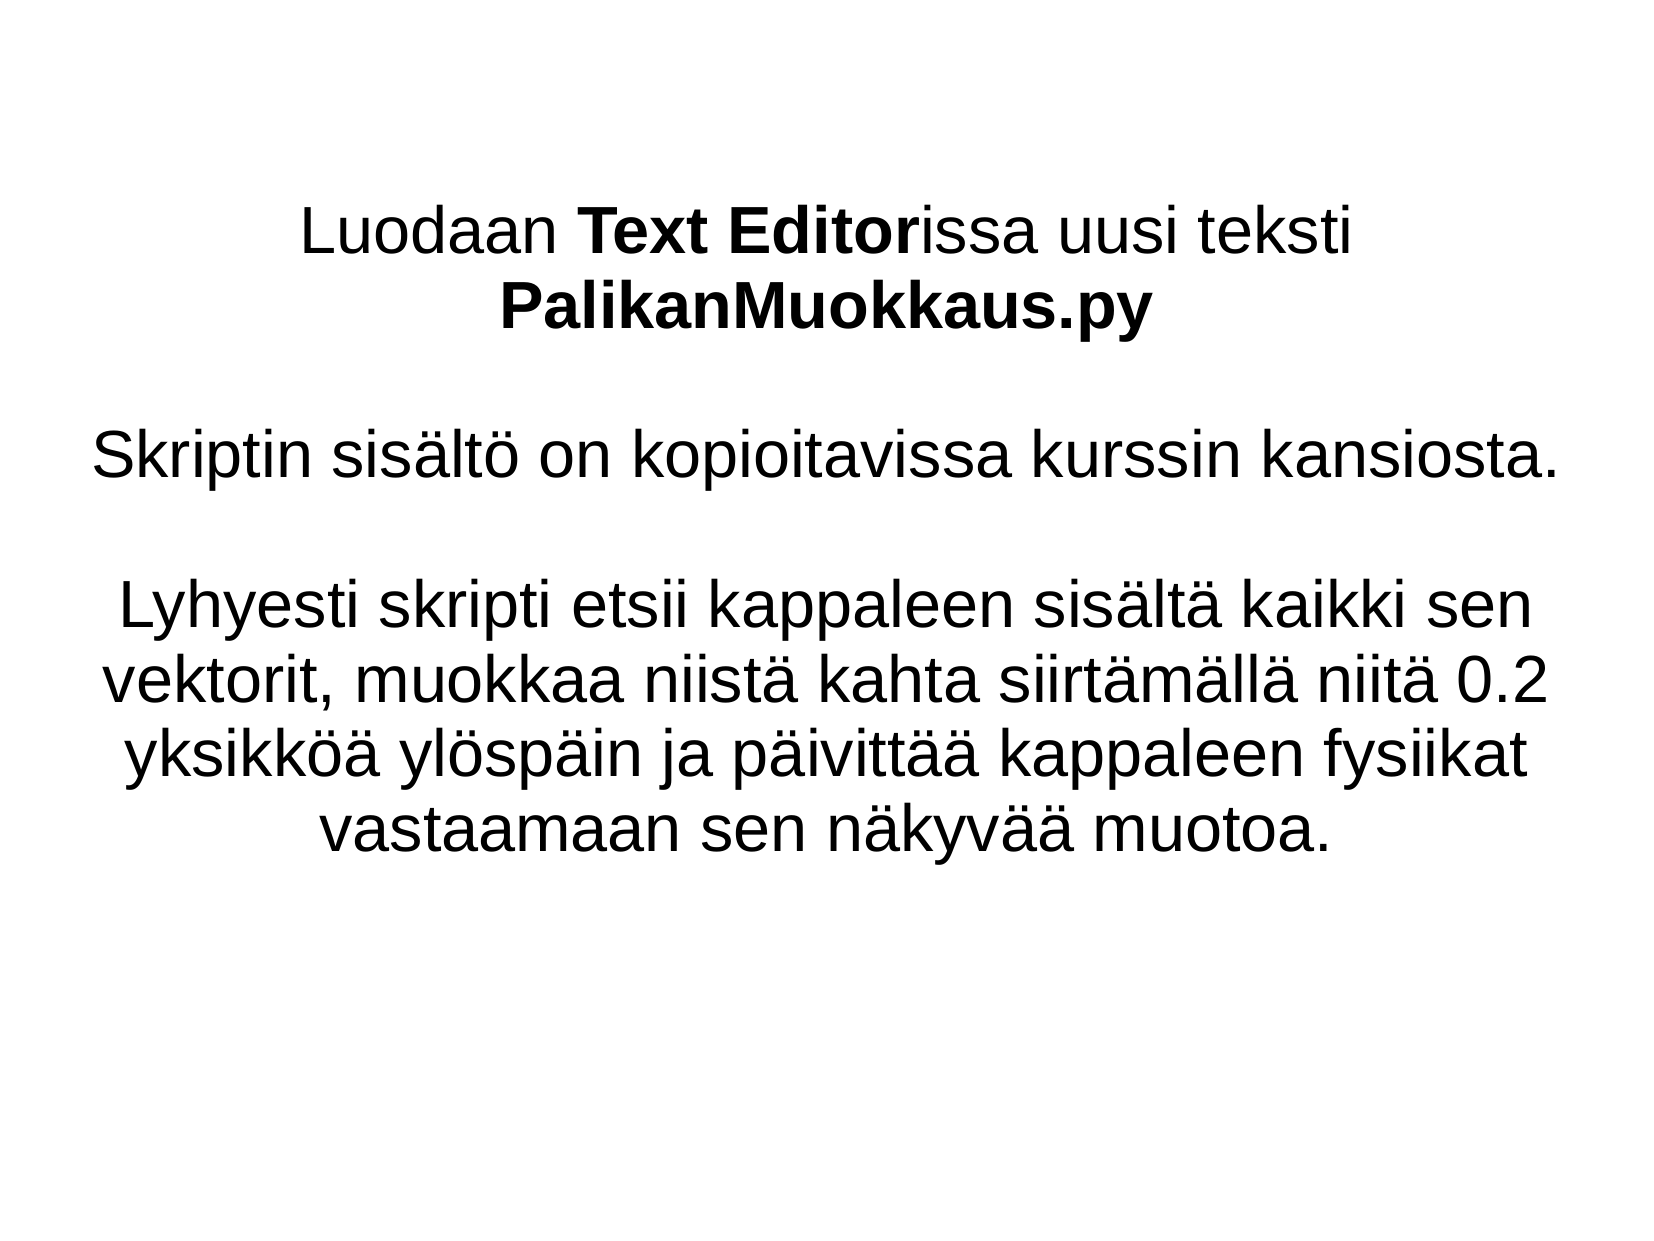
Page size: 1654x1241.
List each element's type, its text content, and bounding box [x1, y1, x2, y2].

subtitle Luodaan Text Editorissa uusi teksti PalikanMuokkaus.py Skriptin sisältö on kopioitavissa kurssin kansiosta. Lyhyesti skripti etsii kappaleen sisältä kaikki sen vektorit, muokkaa niistä kahta siirtämällä niitä 0.2 yksikköä ylöspäin ja päivittää kappaleen fysiikat vastaamaan sen näkyvää muotoa. [82, 49, 1571, 1010]
